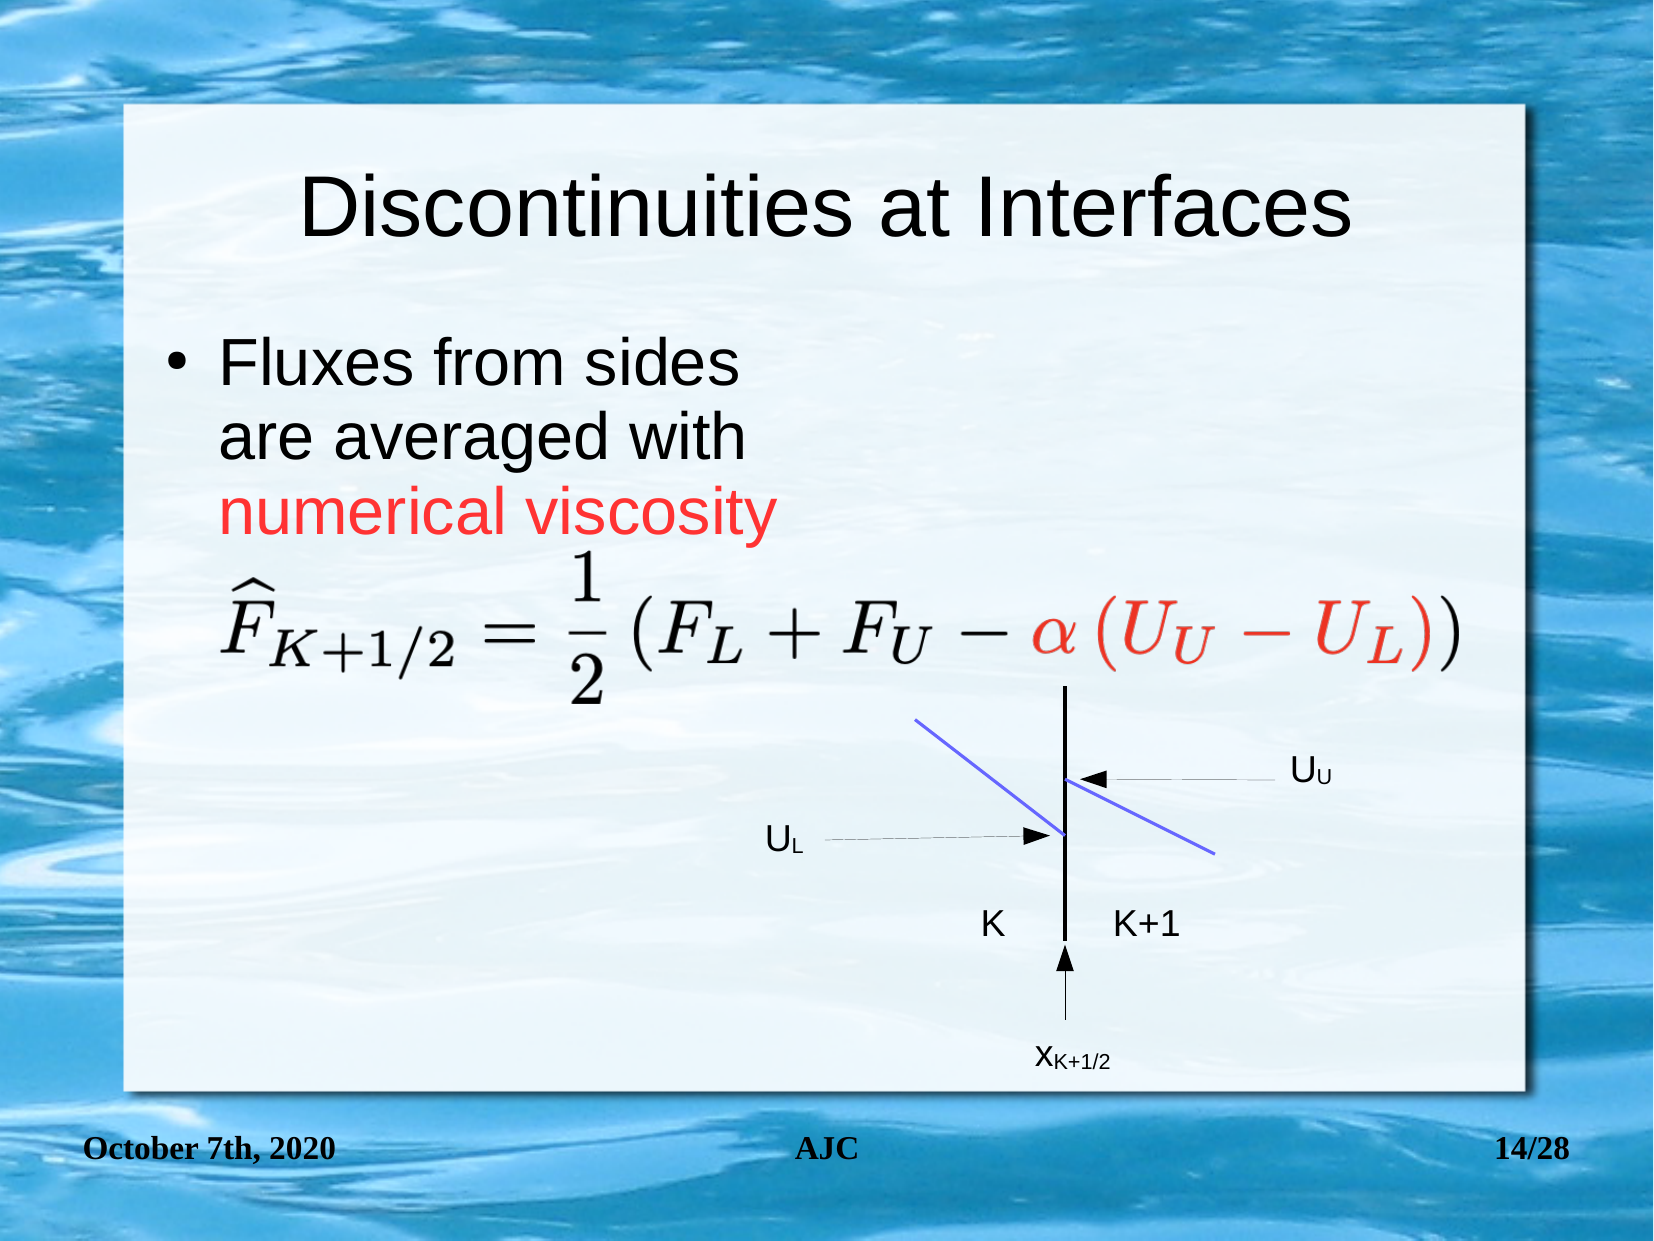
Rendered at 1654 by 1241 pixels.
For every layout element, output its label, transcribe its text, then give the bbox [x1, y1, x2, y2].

text_box xK+1/2 [1020, 1025, 1141, 1110]
text_box K+1 [1098, 895, 1204, 956]
picture [0, 0, 1654, 1241]
title Discontinuities at Interfaces [147, 118, 1506, 296]
text_box K [965, 895, 1026, 953]
text_box UU [1275, 740, 1366, 811]
list Fluxes from sides are averaged with numerical viscosity [147, 324, 826, 1064]
text_box UL [750, 810, 841, 880]
